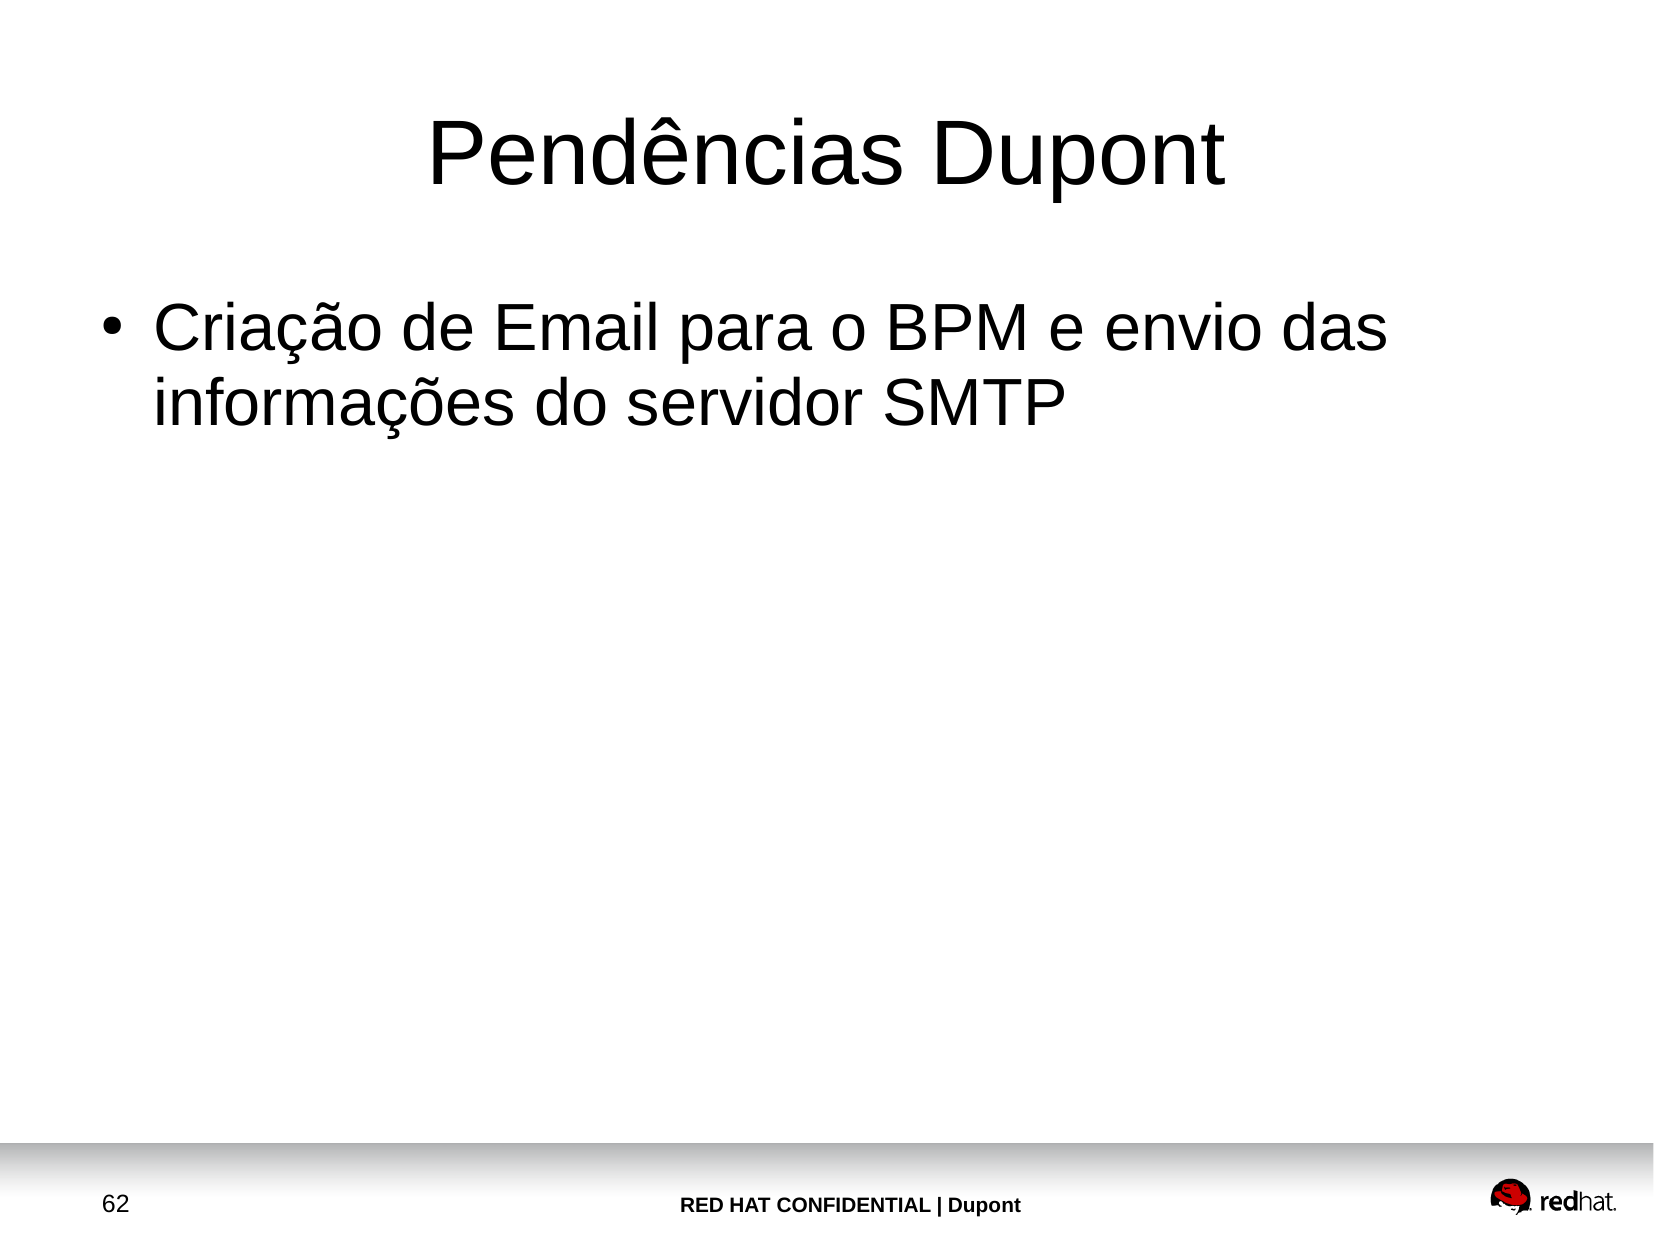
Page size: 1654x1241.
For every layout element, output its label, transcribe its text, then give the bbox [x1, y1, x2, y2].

picture [0, 1143, 1654, 1241]
title Pendências Dupont [82, 49, 1571, 257]
list Criação de Email para o BPM e envio das informações do servidor SMTP [82, 290, 1571, 1010]
